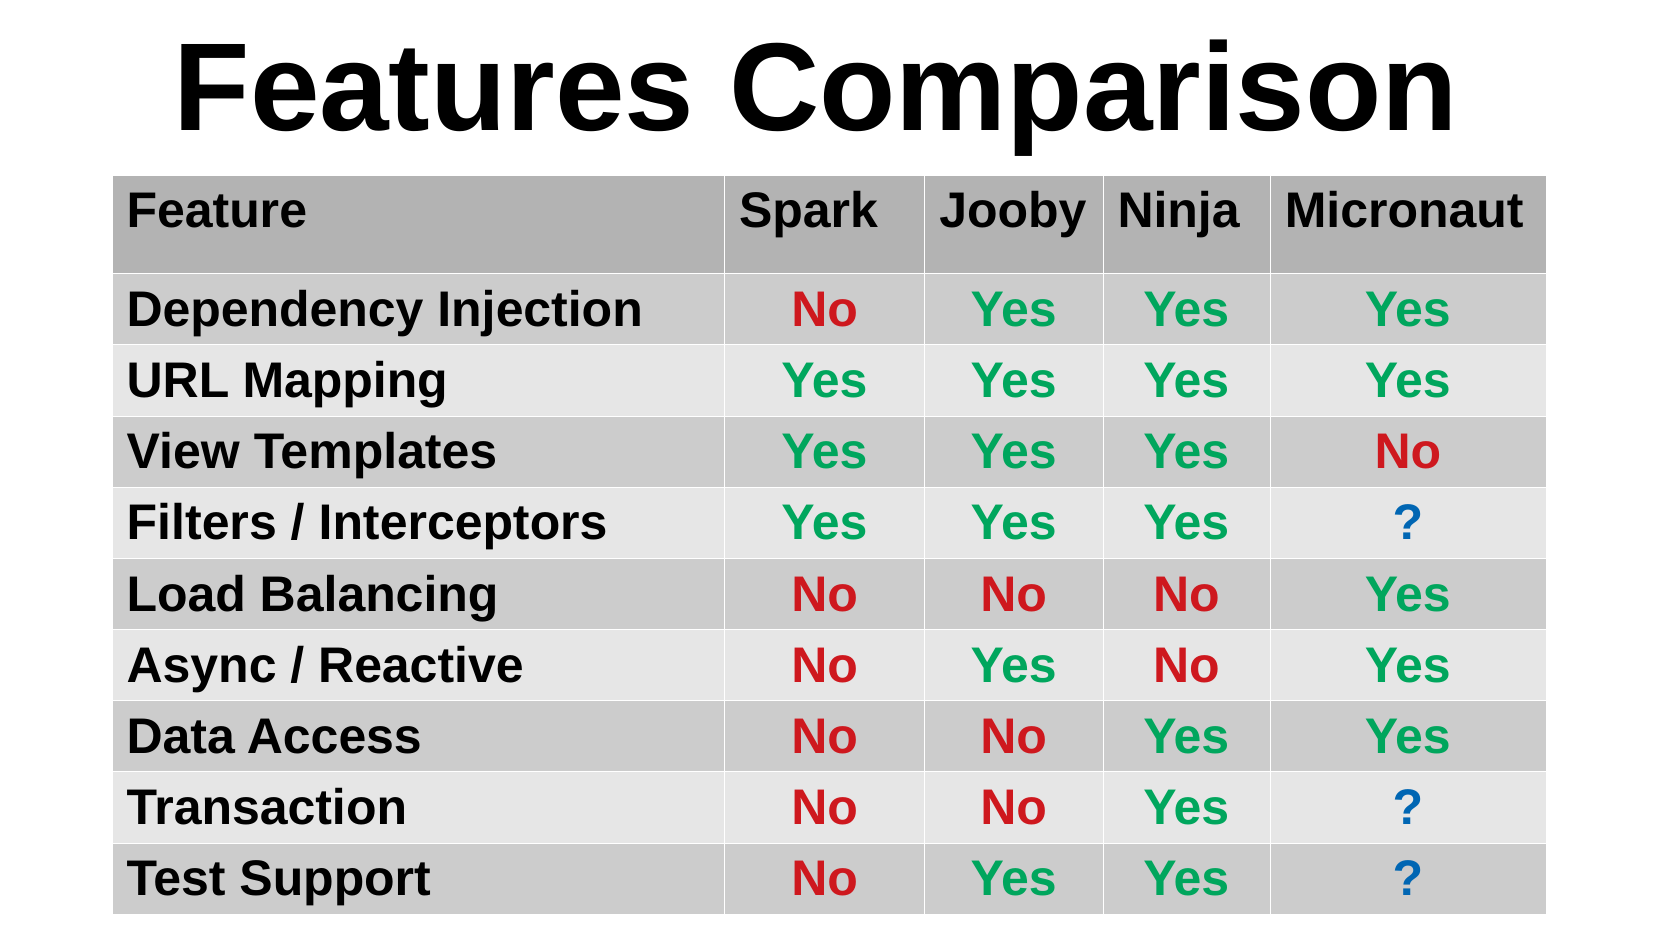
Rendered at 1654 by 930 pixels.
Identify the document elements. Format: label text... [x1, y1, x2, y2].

table_cell Yes [1104, 417, 1270, 487]
table_cell No [925, 701, 1103, 771]
table_cell No [1104, 630, 1270, 700]
table_cell Test Support [113, 844, 724, 914]
table_cell No [725, 701, 924, 771]
table_cell No [725, 274, 924, 344]
table_cell ? [1271, 488, 1546, 558]
table_header Spark [725, 176, 924, 273]
table_cell No [925, 559, 1103, 629]
table_cell No [725, 630, 924, 700]
table_cell Yes [1104, 844, 1270, 914]
table_cell Data Access [113, 701, 724, 771]
table_header Micronaut [1271, 176, 1546, 273]
table_cell Yes [725, 345, 924, 416]
table_cell URL Mapping [113, 345, 724, 416]
table_cell ? [1271, 844, 1546, 914]
table_header Feature [113, 176, 724, 273]
table_cell Dependency Injection [113, 274, 724, 344]
table_cell No [725, 772, 924, 843]
table_cell Yes [1104, 488, 1270, 558]
table_cell Async / Reactive [113, 630, 724, 700]
table_cell ? [1271, 772, 1546, 843]
table_header Jooby [925, 176, 1103, 273]
table_cell Yes [1104, 274, 1270, 344]
table_cell Yes [1104, 772, 1270, 843]
table_cell Yes [925, 345, 1103, 416]
table_cell Yes [1104, 701, 1270, 771]
table_cell Yes [925, 630, 1103, 700]
table_header Ninja [1104, 176, 1270, 273]
table_cell Yes [725, 488, 924, 558]
table_cell Yes [925, 274, 1103, 344]
table_cell Yes [1271, 701, 1546, 771]
table_cell Yes [925, 417, 1103, 487]
table_cell Yes [1271, 274, 1546, 344]
title Features Comparison [72, 9, 1561, 166]
table_cell Yes [925, 844, 1103, 914]
table_cell Yes [1271, 559, 1546, 629]
table_cell Yes [925, 488, 1103, 558]
table_cell No [925, 772, 1103, 843]
table_cell Yes [1271, 345, 1546, 416]
table_cell No [1104, 559, 1270, 629]
table_cell Load Balancing [113, 559, 724, 629]
table_cell No [1271, 417, 1546, 487]
table_cell No [725, 559, 924, 629]
table_cell View Templates [113, 417, 724, 487]
table_cell Yes [1271, 630, 1546, 700]
table_cell Transaction [113, 772, 724, 843]
table_cell No [725, 844, 924, 914]
table_cell Yes [725, 417, 924, 487]
table_cell Yes [1104, 345, 1270, 416]
table_cell Filters / Interceptors [113, 488, 724, 558]
